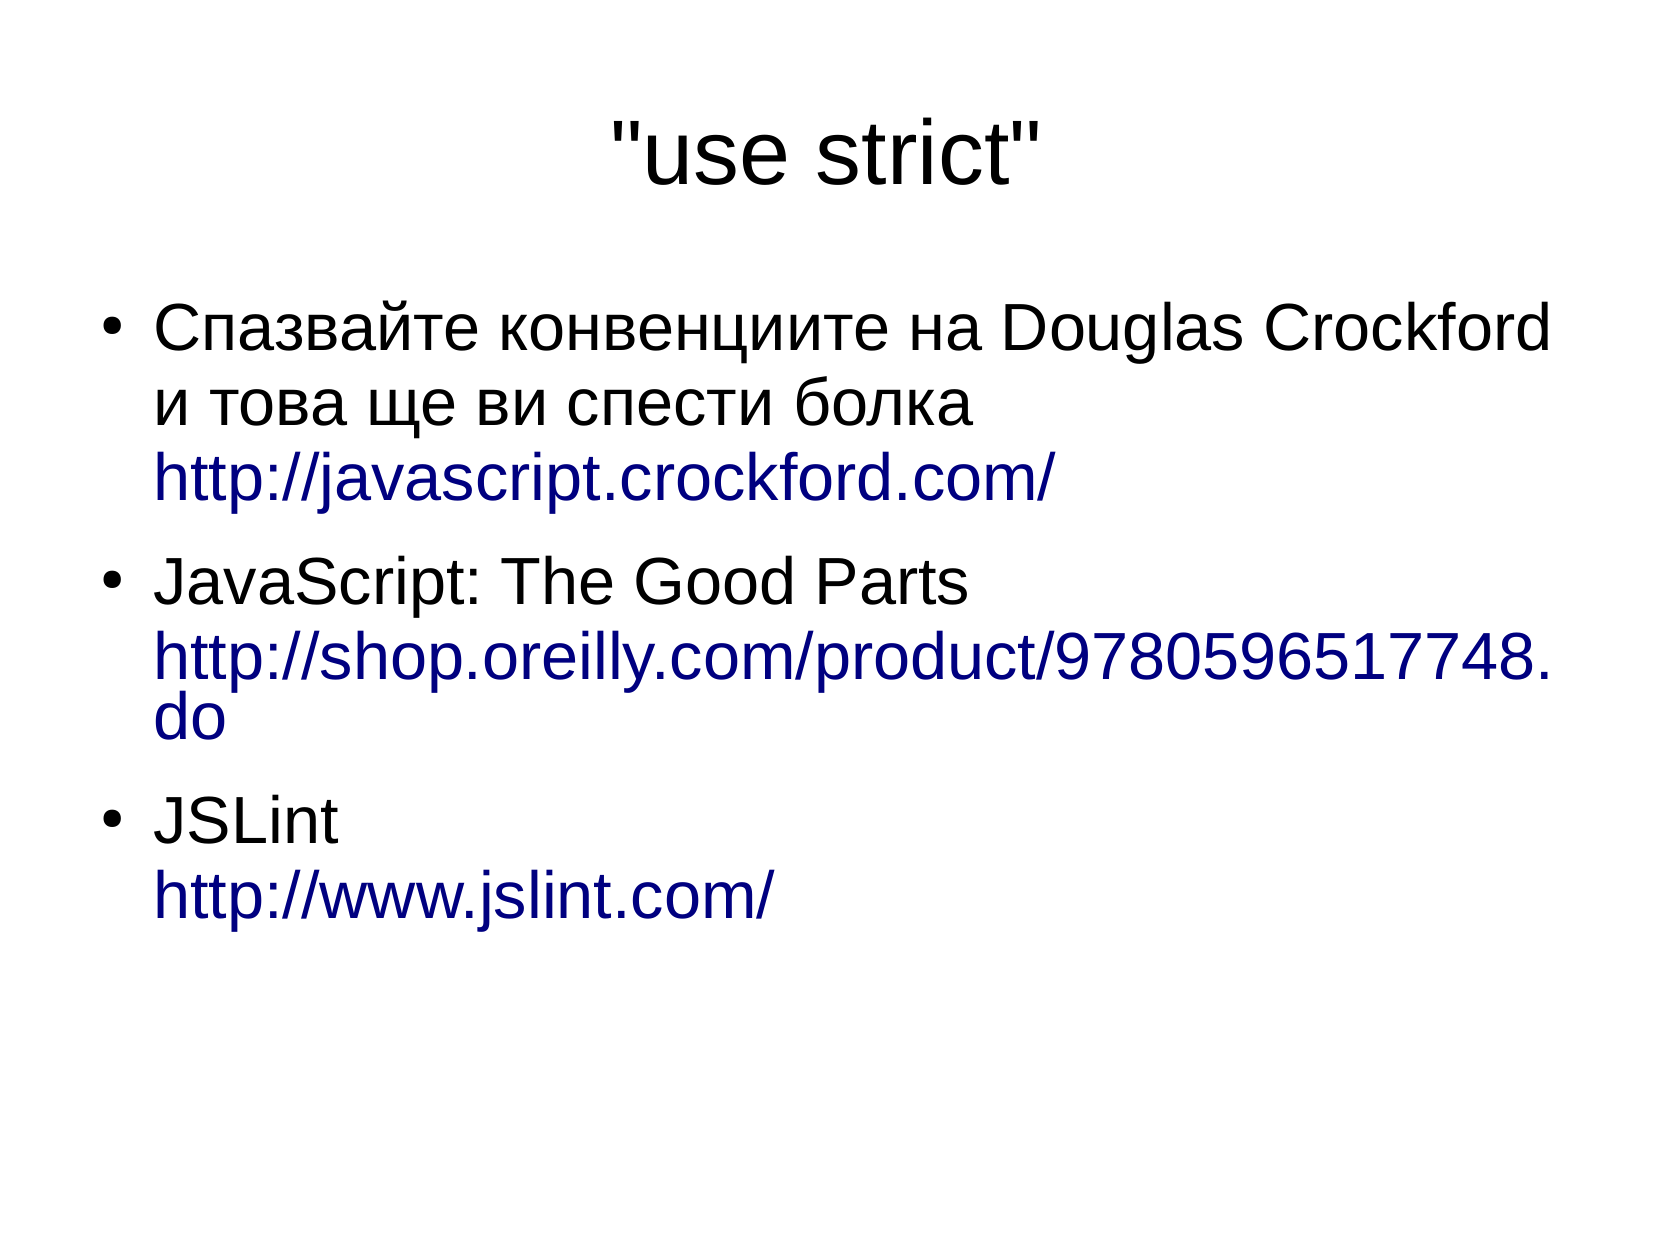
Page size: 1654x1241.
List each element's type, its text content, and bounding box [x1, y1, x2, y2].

title "use strict" [82, 49, 1571, 257]
list Спазвайте конвенциите на Douglas Crockford и това ще ви спести болка http://javascript.crockford.com/ JavaScript: The Good Parts http://shop.oreilly.com/product/9780596517748.do JSLint http://www.jslint.com/ [82, 290, 1571, 1010]
